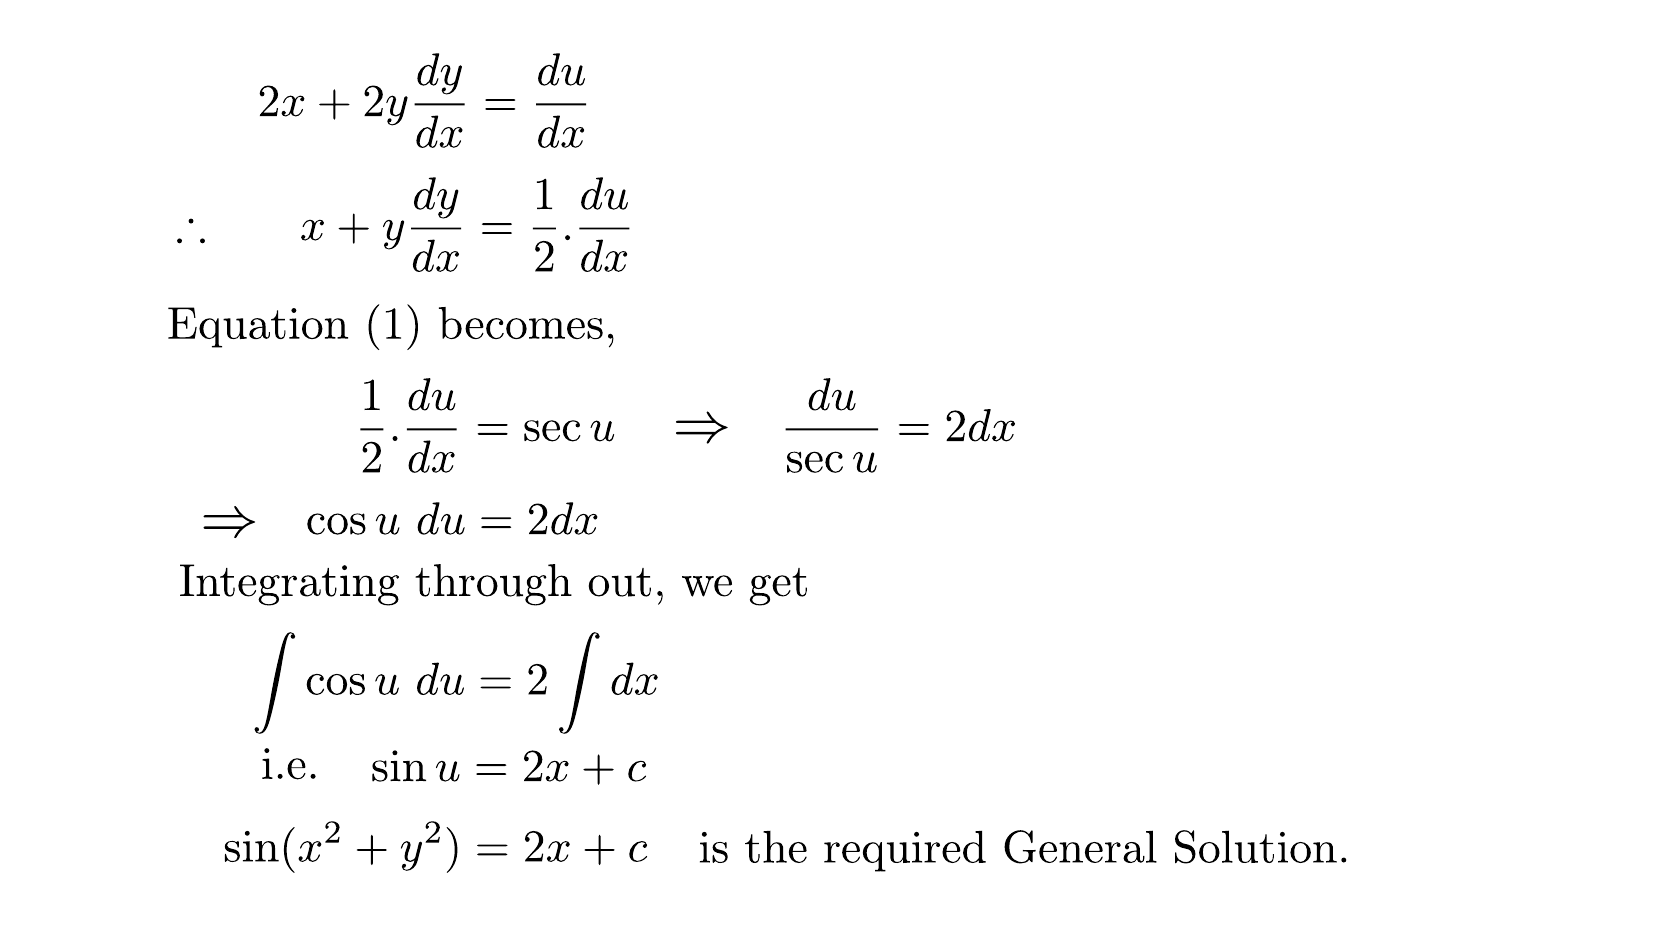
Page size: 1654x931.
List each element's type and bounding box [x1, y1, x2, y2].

text_box [177, 218, 205, 244]
text_box [203, 505, 256, 539]
text_box [259, 53, 587, 148]
text_box [180, 564, 807, 606]
text_box [360, 378, 615, 473]
text_box [307, 502, 598, 535]
text_box [675, 411, 728, 444]
text_box [785, 378, 1016, 473]
text_box [254, 632, 658, 734]
text_box [372, 750, 647, 785]
text_box [301, 177, 630, 272]
text_box [168, 304, 614, 351]
text_box [699, 830, 1347, 872]
title [47, 37, 1625, 898]
text_box [262, 748, 316, 780]
text_box [224, 821, 648, 873]
